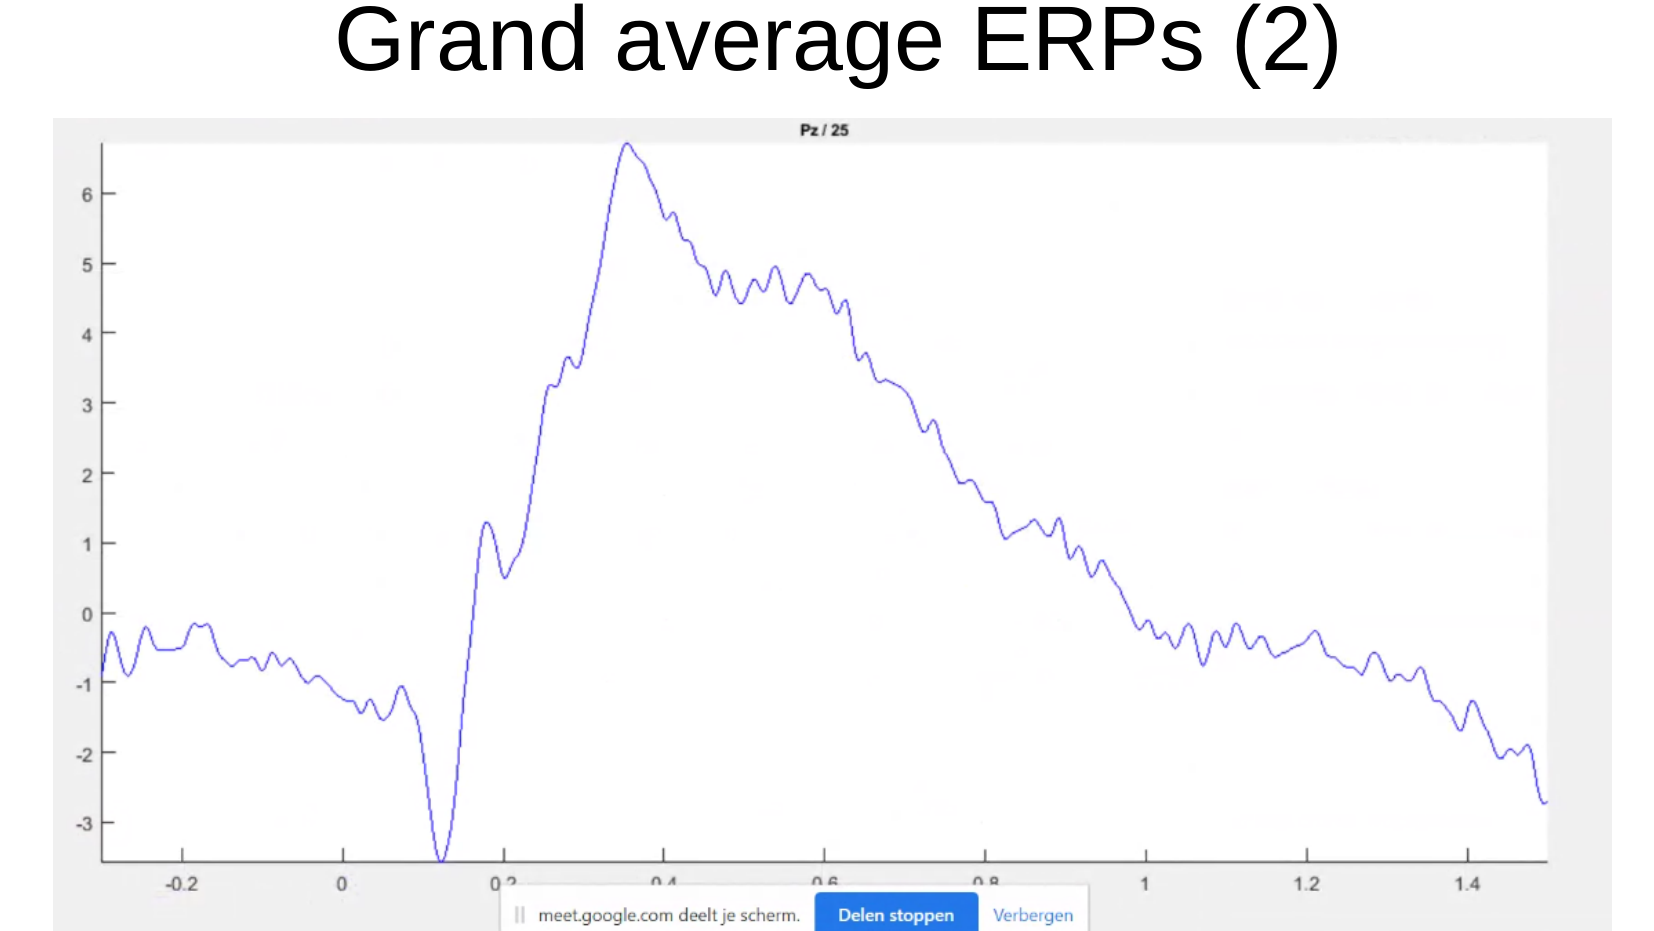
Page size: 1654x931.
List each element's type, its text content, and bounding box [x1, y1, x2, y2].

picture [53, 118, 1612, 931]
title Grand average ERPs (2) [95, 0, 1584, 117]
